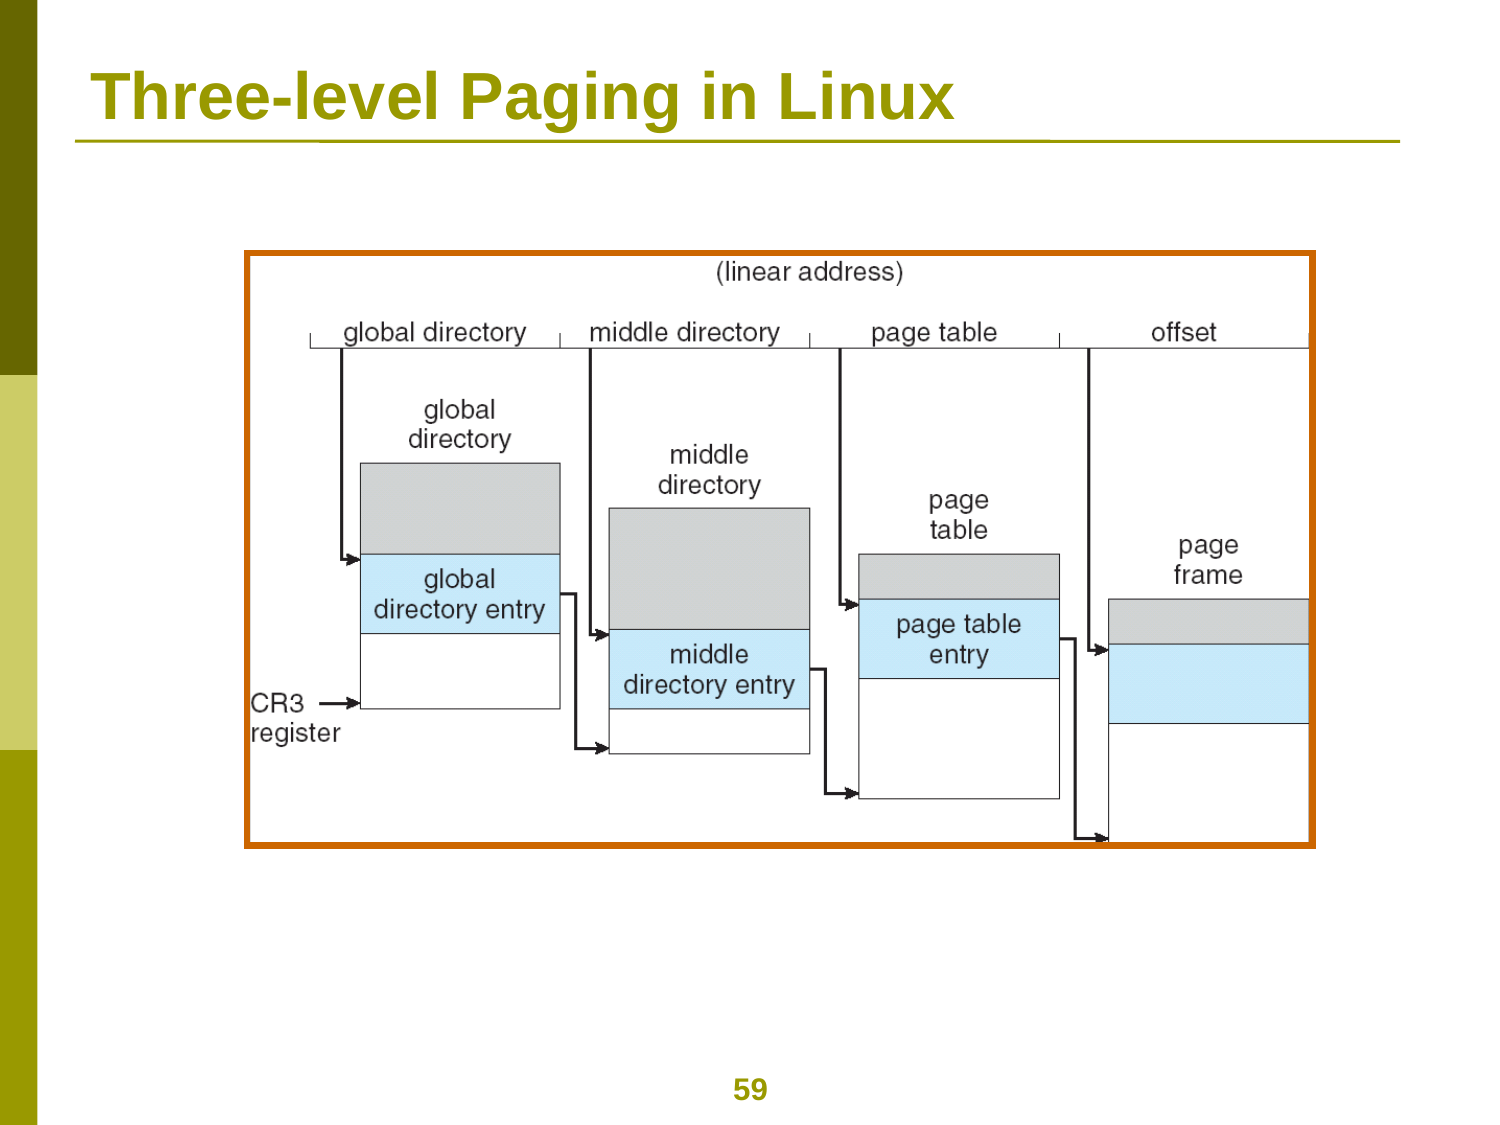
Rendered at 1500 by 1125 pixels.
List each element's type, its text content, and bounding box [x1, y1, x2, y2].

picture [250, 256, 1310, 843]
text_box Three-level Paging in Linux [75, 45, 1426, 141]
